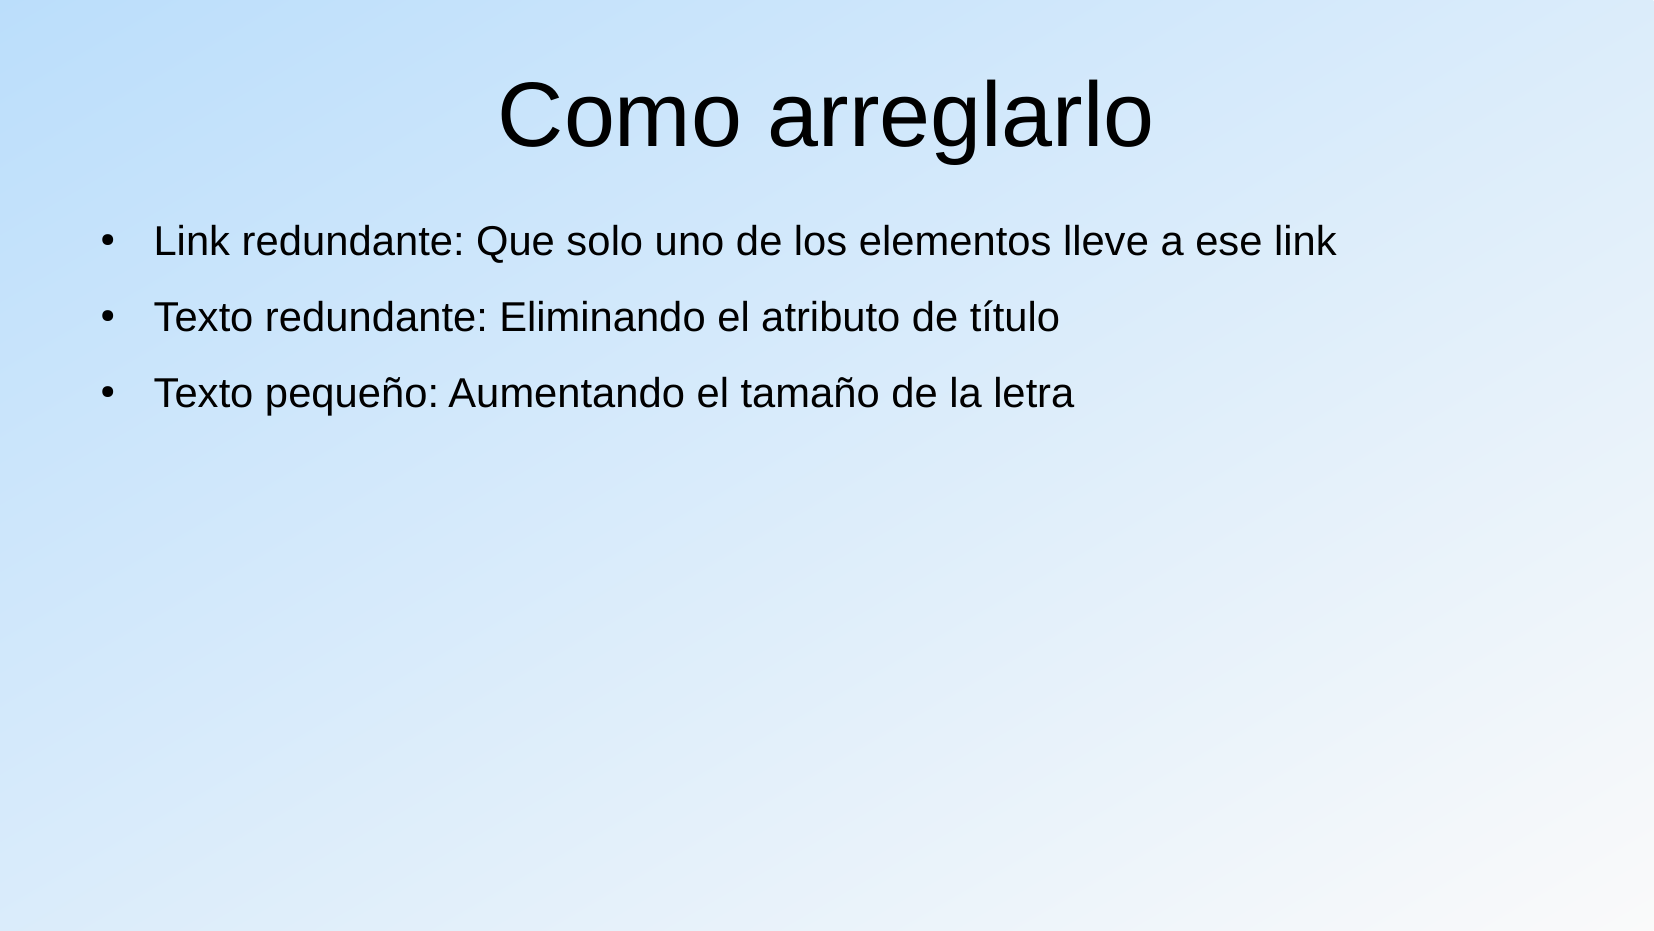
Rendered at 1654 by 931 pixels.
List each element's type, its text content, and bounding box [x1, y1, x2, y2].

list Link redundante: Que solo uno de los elementos lleve a ese link Texto redundante: Eliminando el atributo de título Texto pequeño: Aumentando el tamaño de la letra [82, 217, 1571, 758]
title Como arreglarlo [82, 37, 1571, 193]
